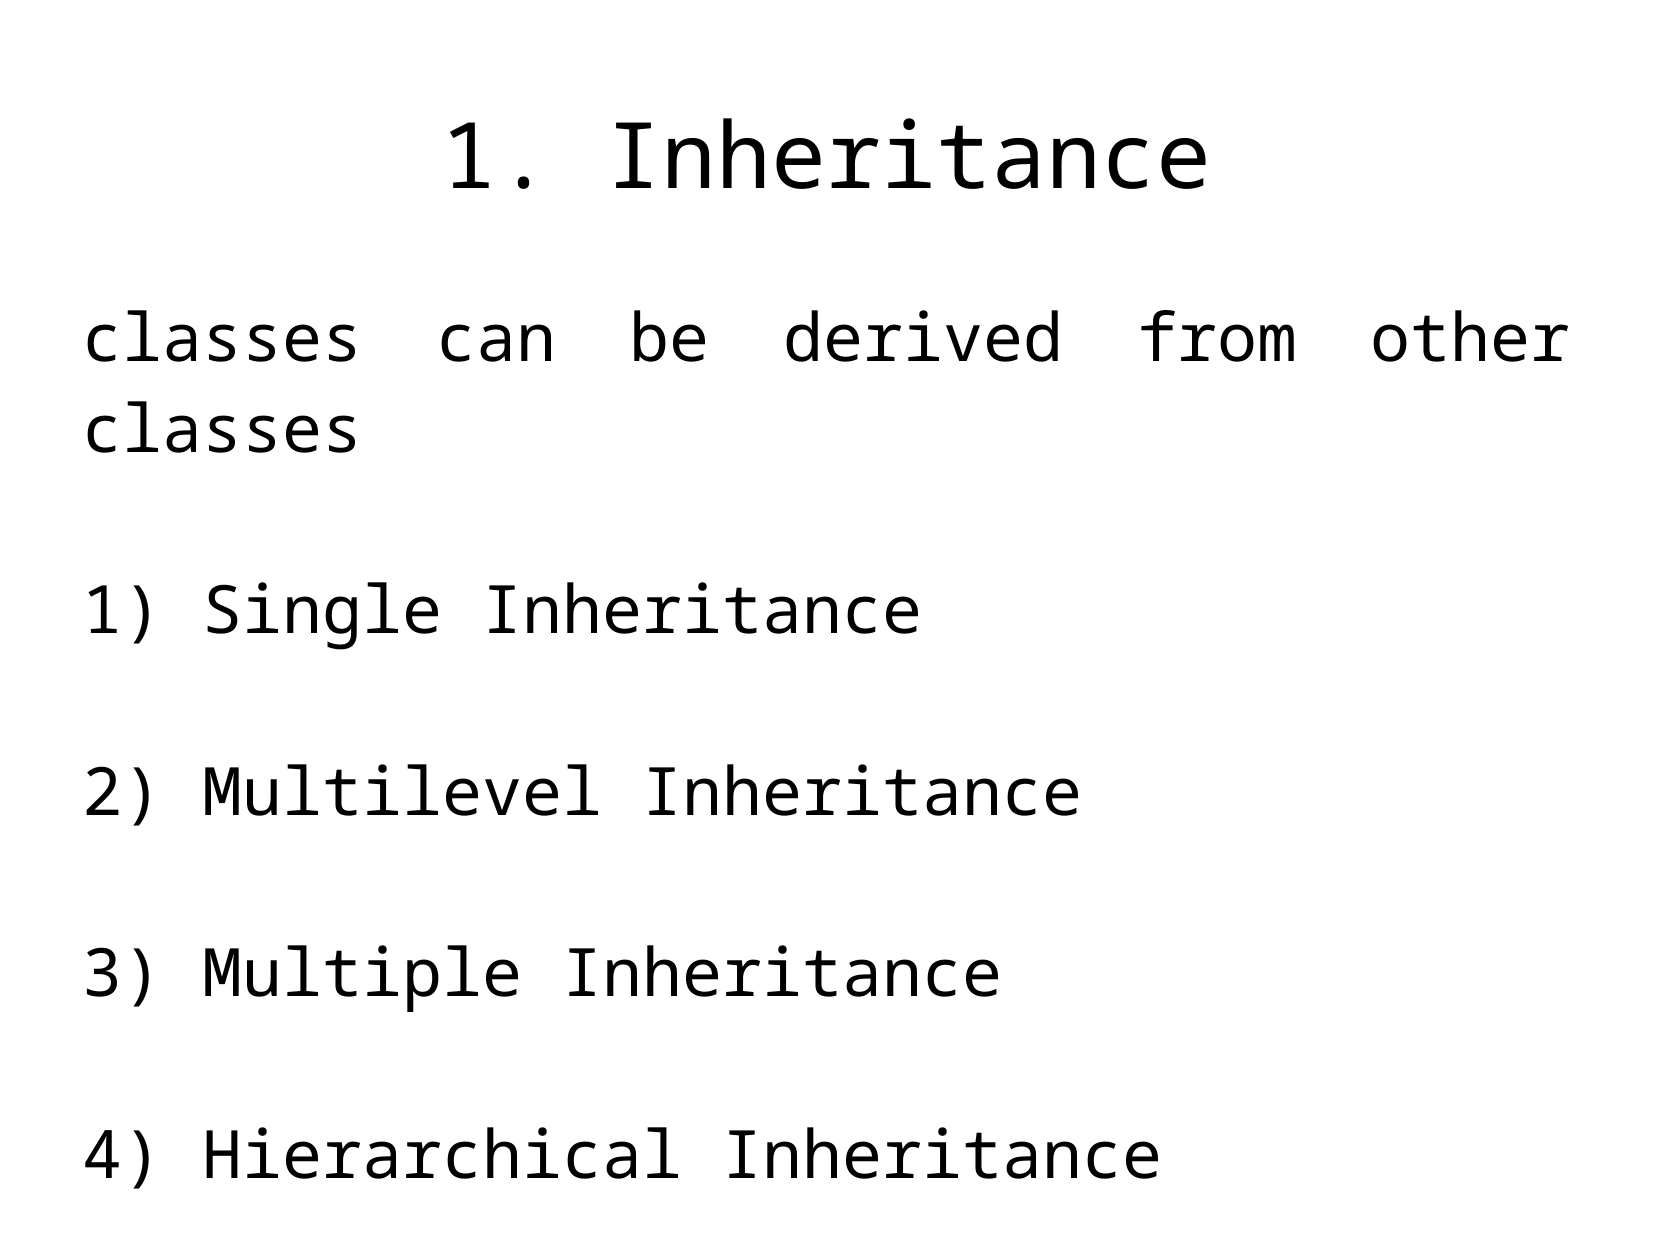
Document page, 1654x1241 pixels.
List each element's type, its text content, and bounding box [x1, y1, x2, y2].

title 1. Inheritance [82, 49, 1571, 257]
subtitle classes can be derived from other classes 1) Single Inheritance 2) Multilevel Inheritance 3) Multiple Inheritance 4) Hierarchical Inheritance 5) Hybrid Inheritance [82, 290, 1571, 1221]
